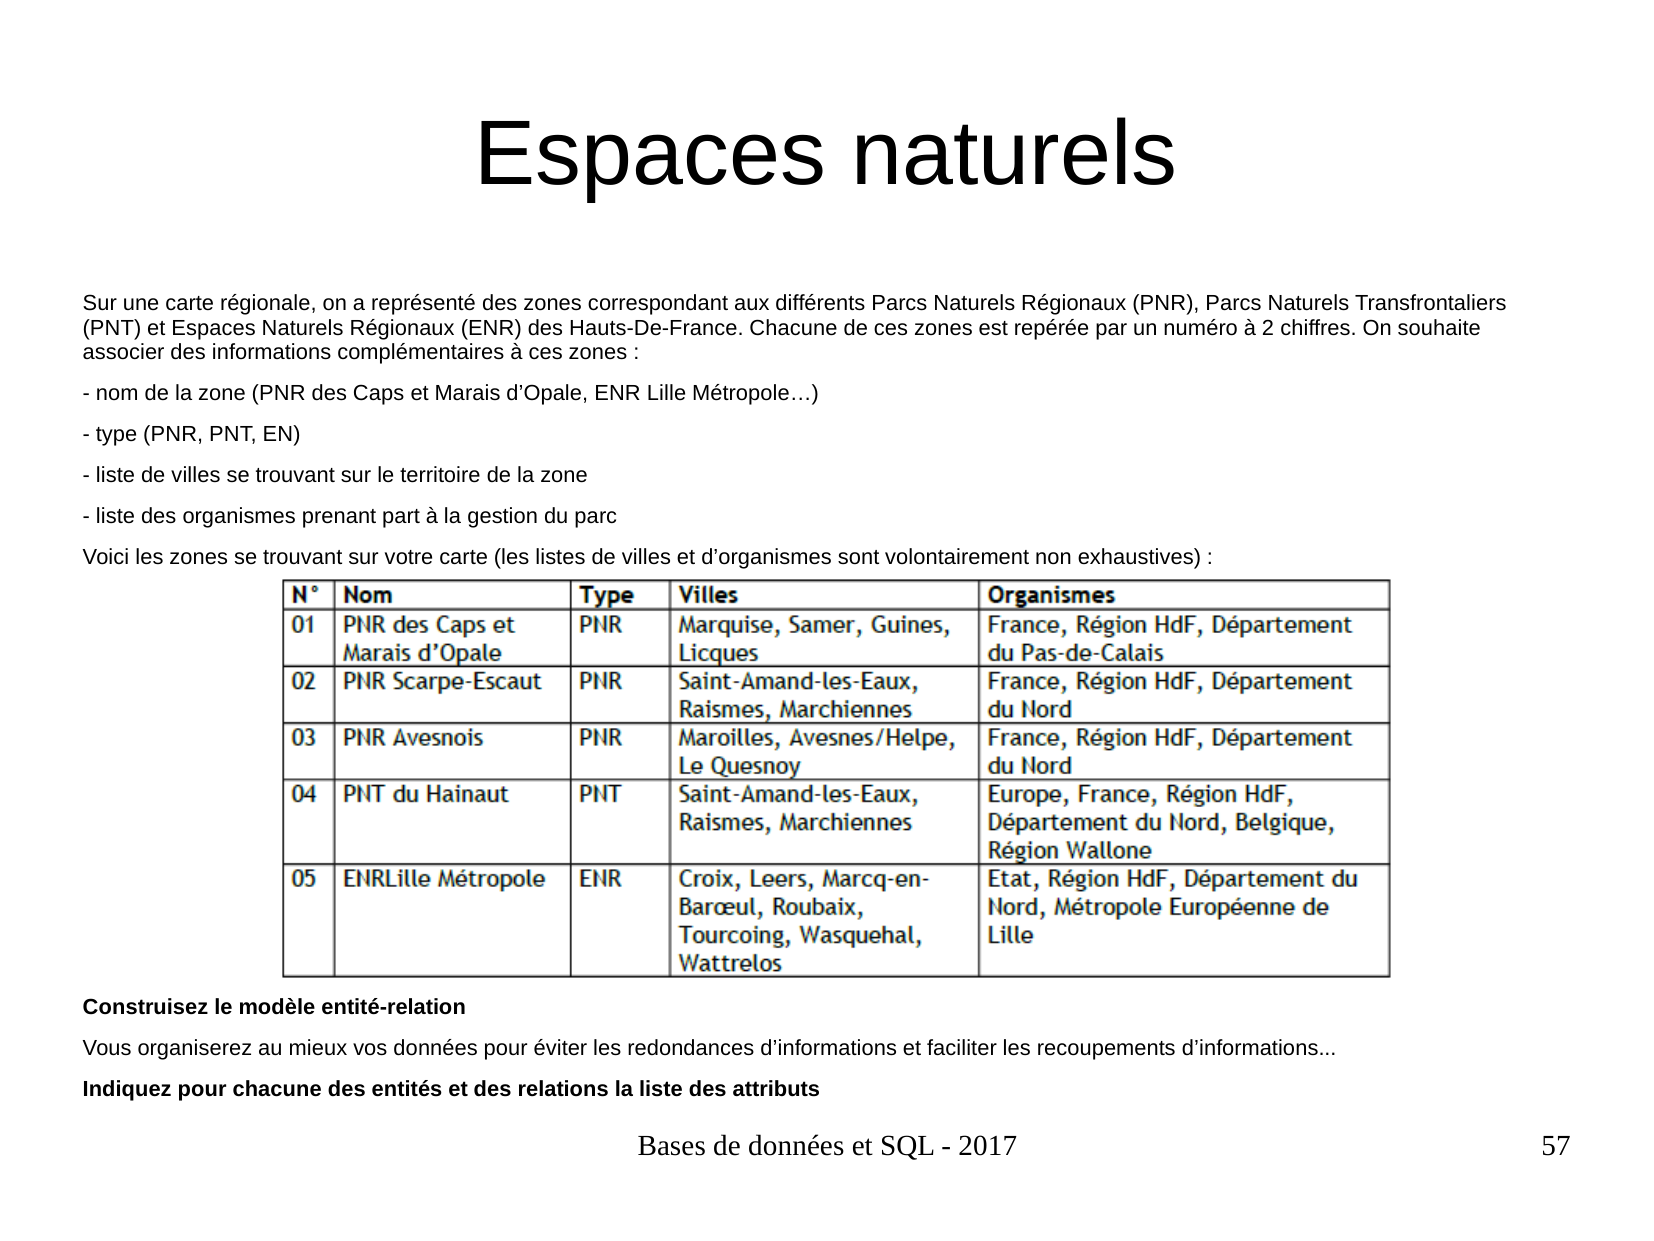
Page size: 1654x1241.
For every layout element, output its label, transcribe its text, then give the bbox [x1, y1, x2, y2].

list Sur une carte régionale, on a représenté des zones correspondant aux différents Parcs Naturels Régionaux (PNR), Parcs Naturels Transfrontaliers (PNT) et Espaces Naturels Régionaux (ENR) des Hauts-De-France. Chacune de ces zones est repérée par un numéro à 2 chiffres. On souhaite associer des informations complémentaires à ces zones : - nom de la zone (PNR des Caps et Marais d’Opale, ENR Lille Métropole…) - type (PNR, PNT, EN) - liste de villes se trouvant sur le territoire de la zone - liste des organismes prenant part à la gestion du parc Voici les zones se trouvant sur votre carte (les listes de villes et d’organismes sont volontairement non exhaustives) : Construisez le modèle entité-relation Vous organiserez au mieux vos données pour éviter les redondances d’informations et faciliter les recoupements d’informations... Indiquez pour chacune des entités et des relations la liste des attributs [82, 290, 1571, 1109]
title Espaces naturels [82, 50, 1571, 256]
picture [278, 575, 1394, 981]
